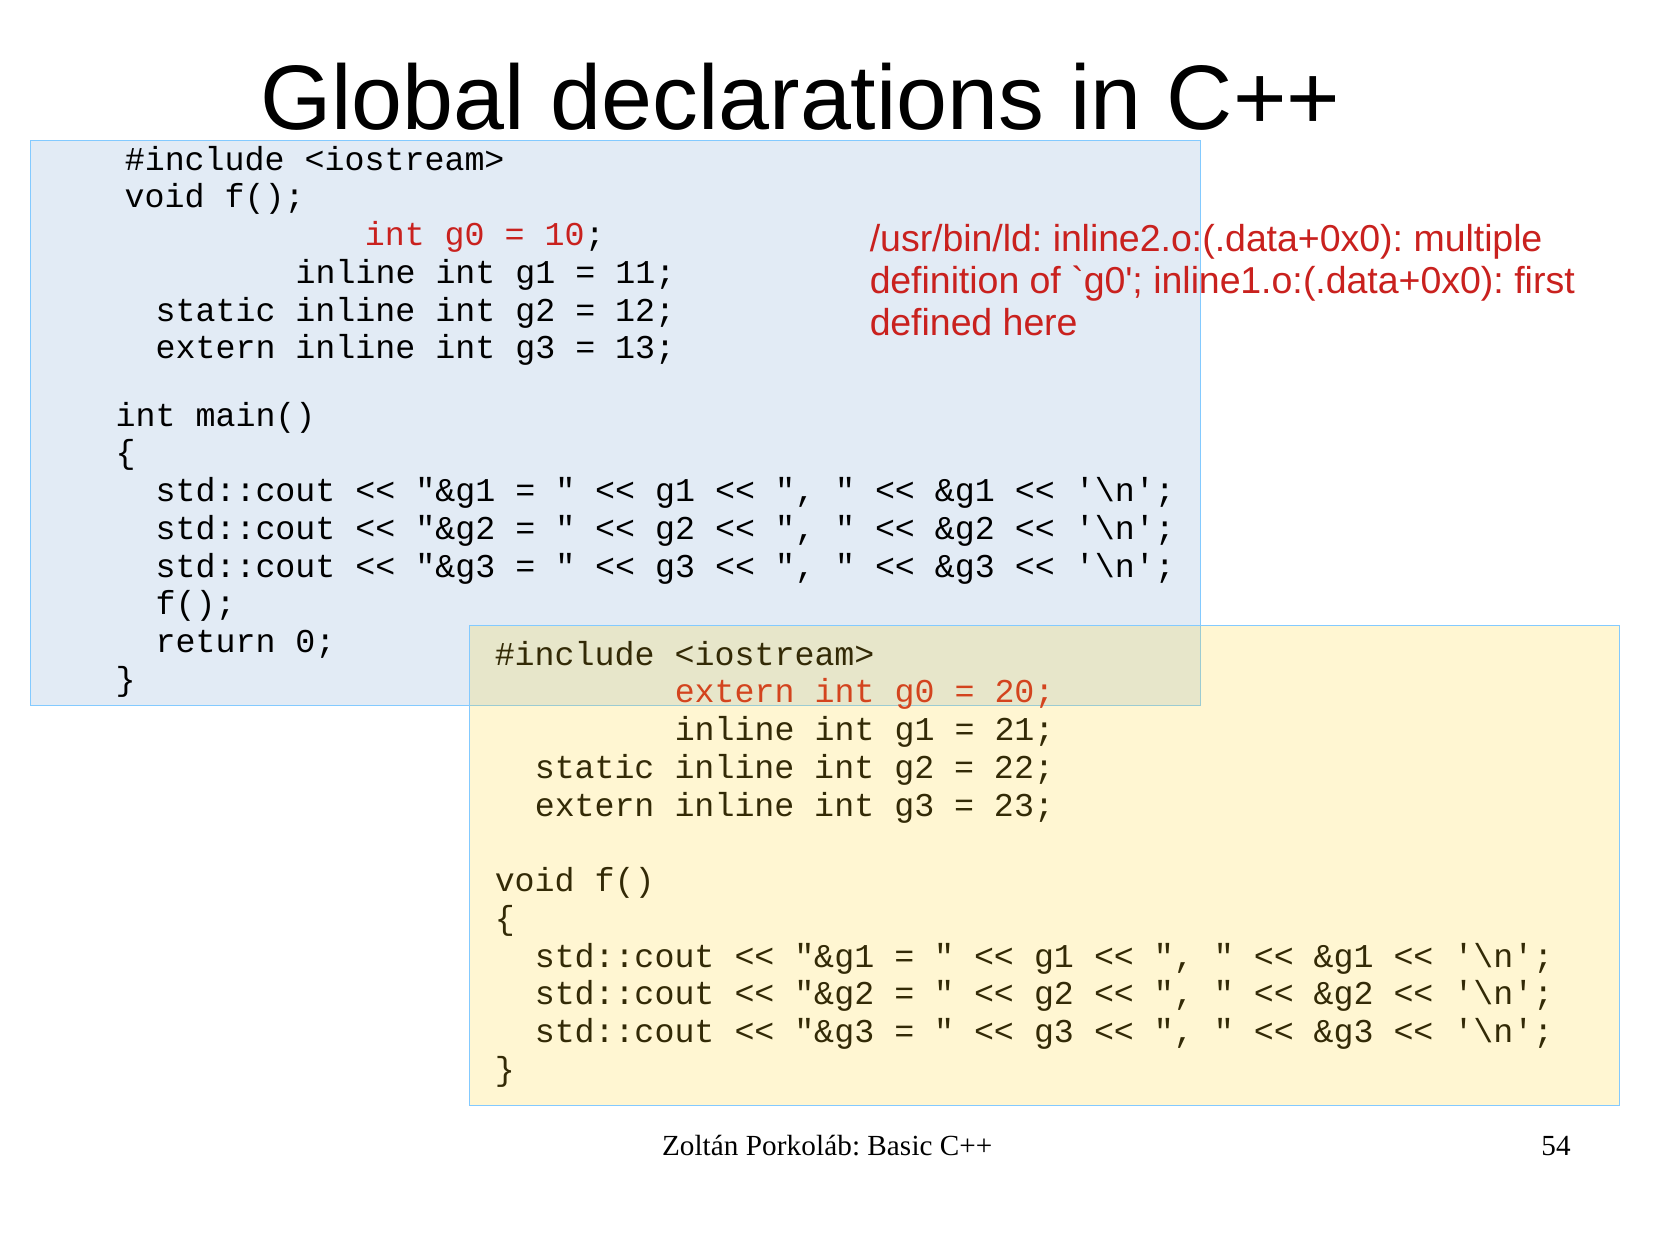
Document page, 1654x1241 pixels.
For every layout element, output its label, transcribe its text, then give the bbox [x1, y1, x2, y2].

text_box [469, 625, 1620, 1106]
text_box #include <iostream> extern int g0 = 20; inline int g1 = 21; static inline int g2 = 22; extern inline int g3 = 23; void f() { std::cout << "&g1 = " << g1 << ", " << &g1 << '\n'; std::cout << "&g2 = " << g2 << ", " << &g2 << '\n'; std::cout << "&g3 = " << g3 << ", " << &g3 << '\n'; } [480, 630, 1654, 1174]
text_box /usr/bin/ld: inline2.o:(.data+0x0): multiple definition of `g0'; inline1.o:(.data+0x0): first defined here [855, 210, 1606, 393]
text_box #include <iostream> void f(); int g0 = 10; inline int g1 = 11; static inline int g2 = 12; extern inline int g3 = 13; int main() { std::cout << "&g1 = " << g1 << ", " << &g1 << '\n'; std::cout << "&g2 = " << g2 << ", " << &g2 << '\n'; std::cout << "&g3 = " << g3 << ", " << &g3 << '\n'; f(); return 0; } [30, 135, 1237, 708]
title Global declarations in C++ [56, 0, 1546, 202]
